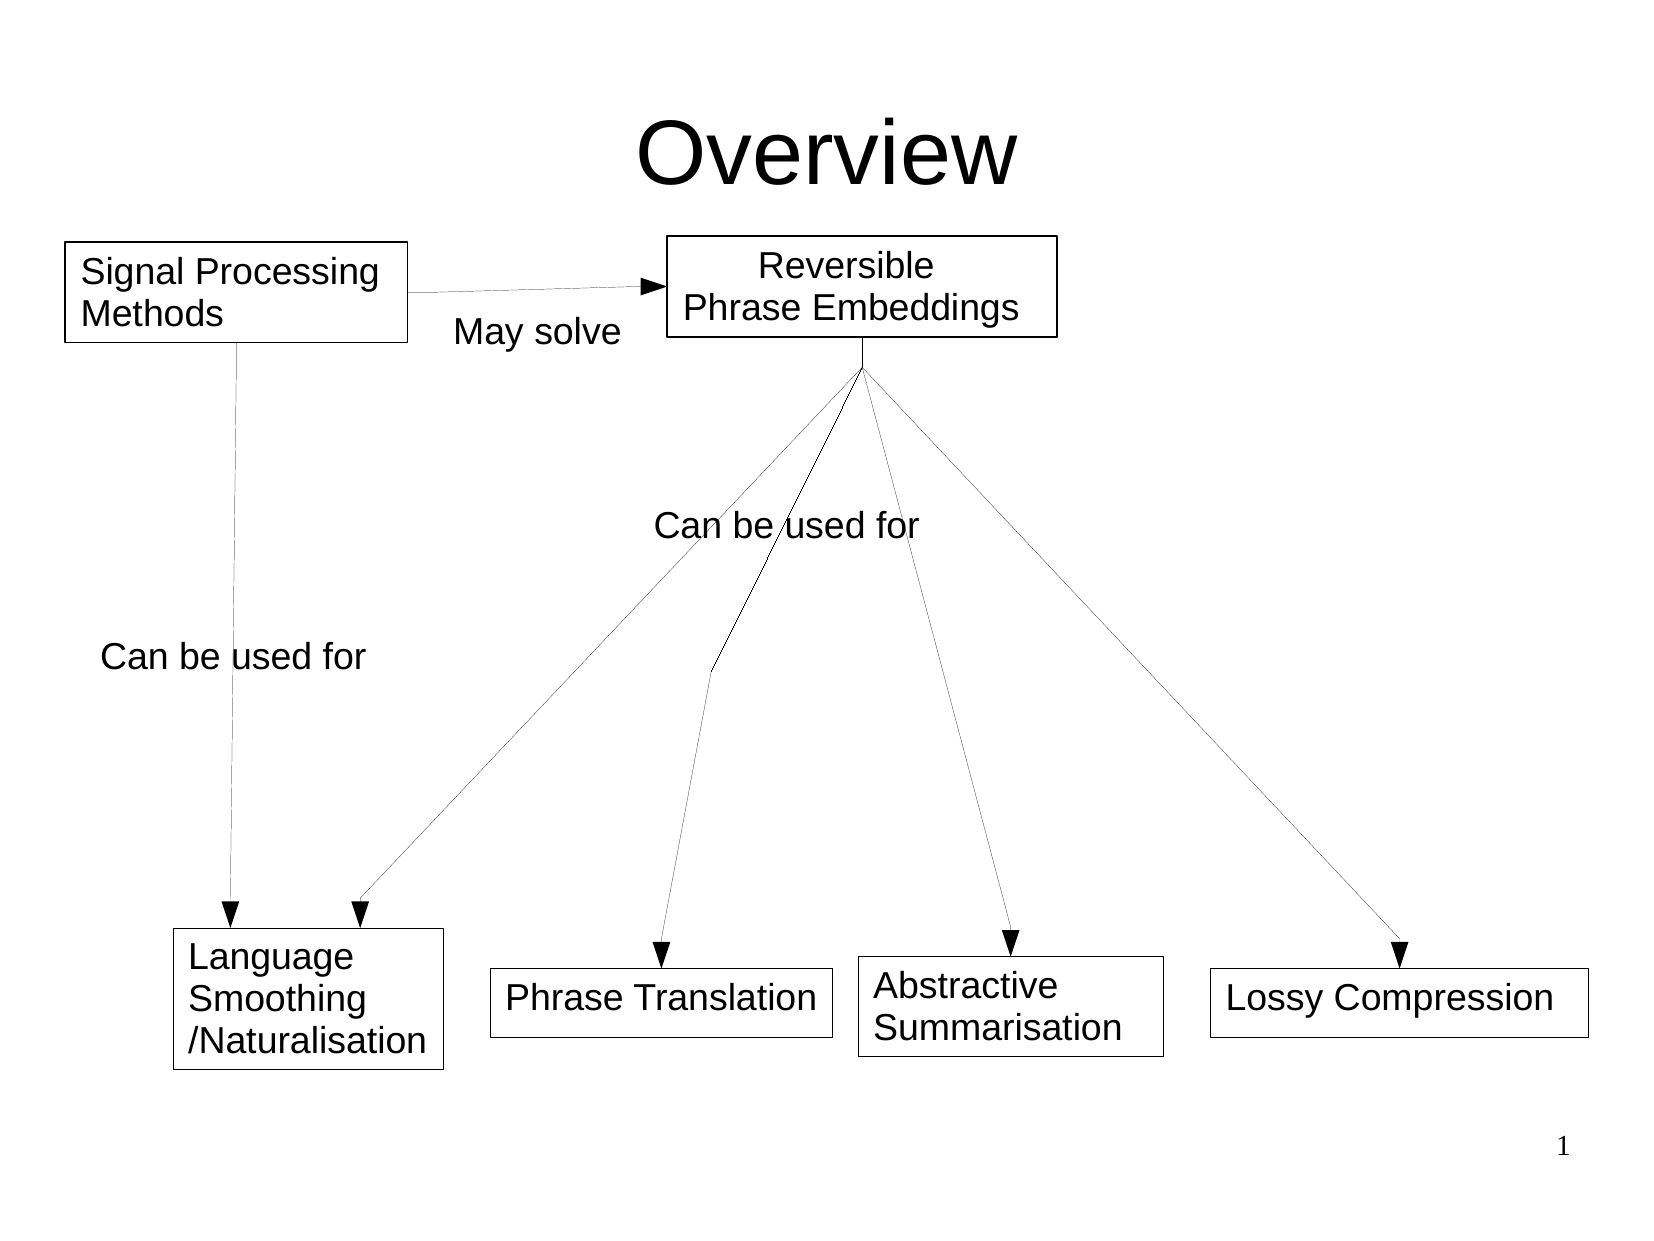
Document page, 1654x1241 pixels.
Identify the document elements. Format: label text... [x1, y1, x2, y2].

text_box Reversible Phrase Embeddings [667, 236, 1058, 337]
title Overview [82, 49, 1571, 257]
text_box Lossy Compression [1210, 968, 1589, 1038]
text_box Abstractive Summarisation [858, 956, 1164, 1057]
text_box Signal Processing Methods [64, 241, 408, 343]
text_box Phrase Translation [490, 968, 833, 1038]
text_box Language Smoothing /Naturalisation [172, 928, 443, 1070]
